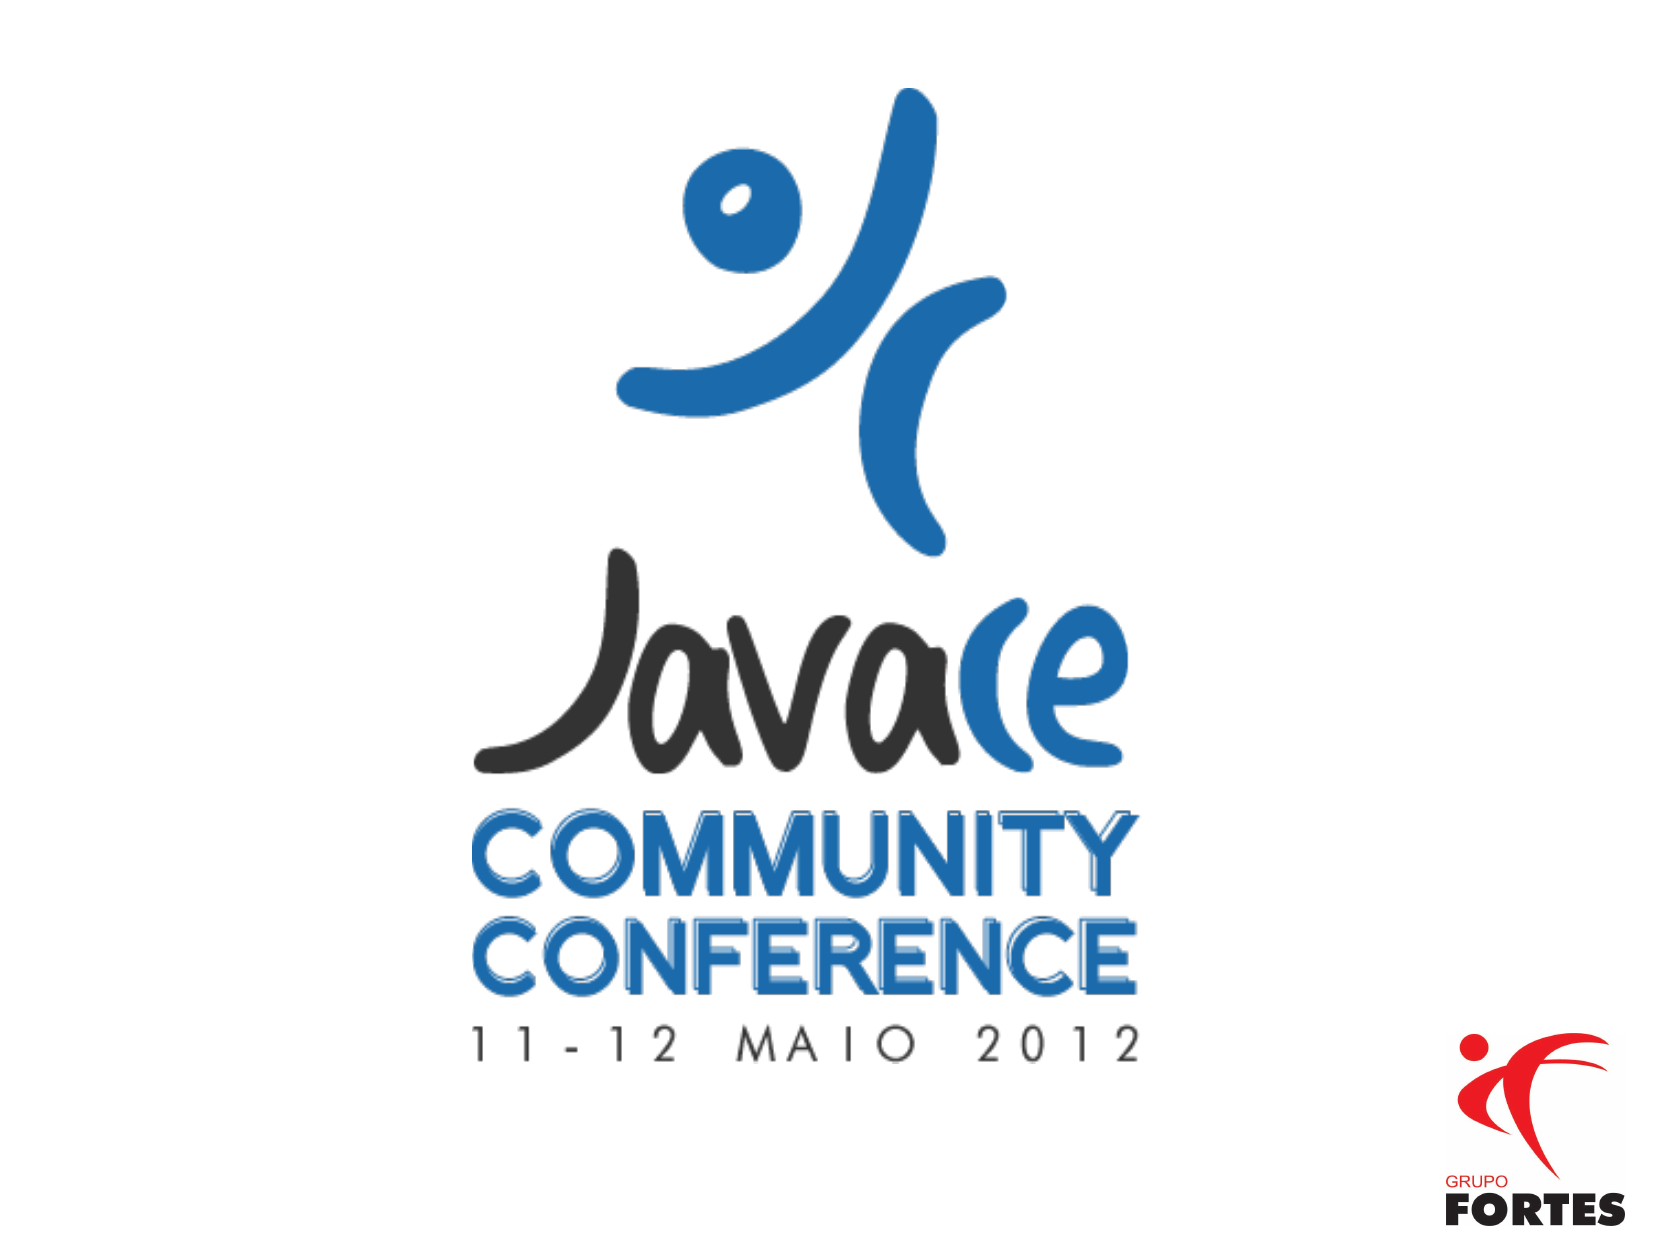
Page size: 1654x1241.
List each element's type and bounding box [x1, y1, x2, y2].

picture [472, 88, 1142, 1064]
picture [1446, 1033, 1625, 1226]
